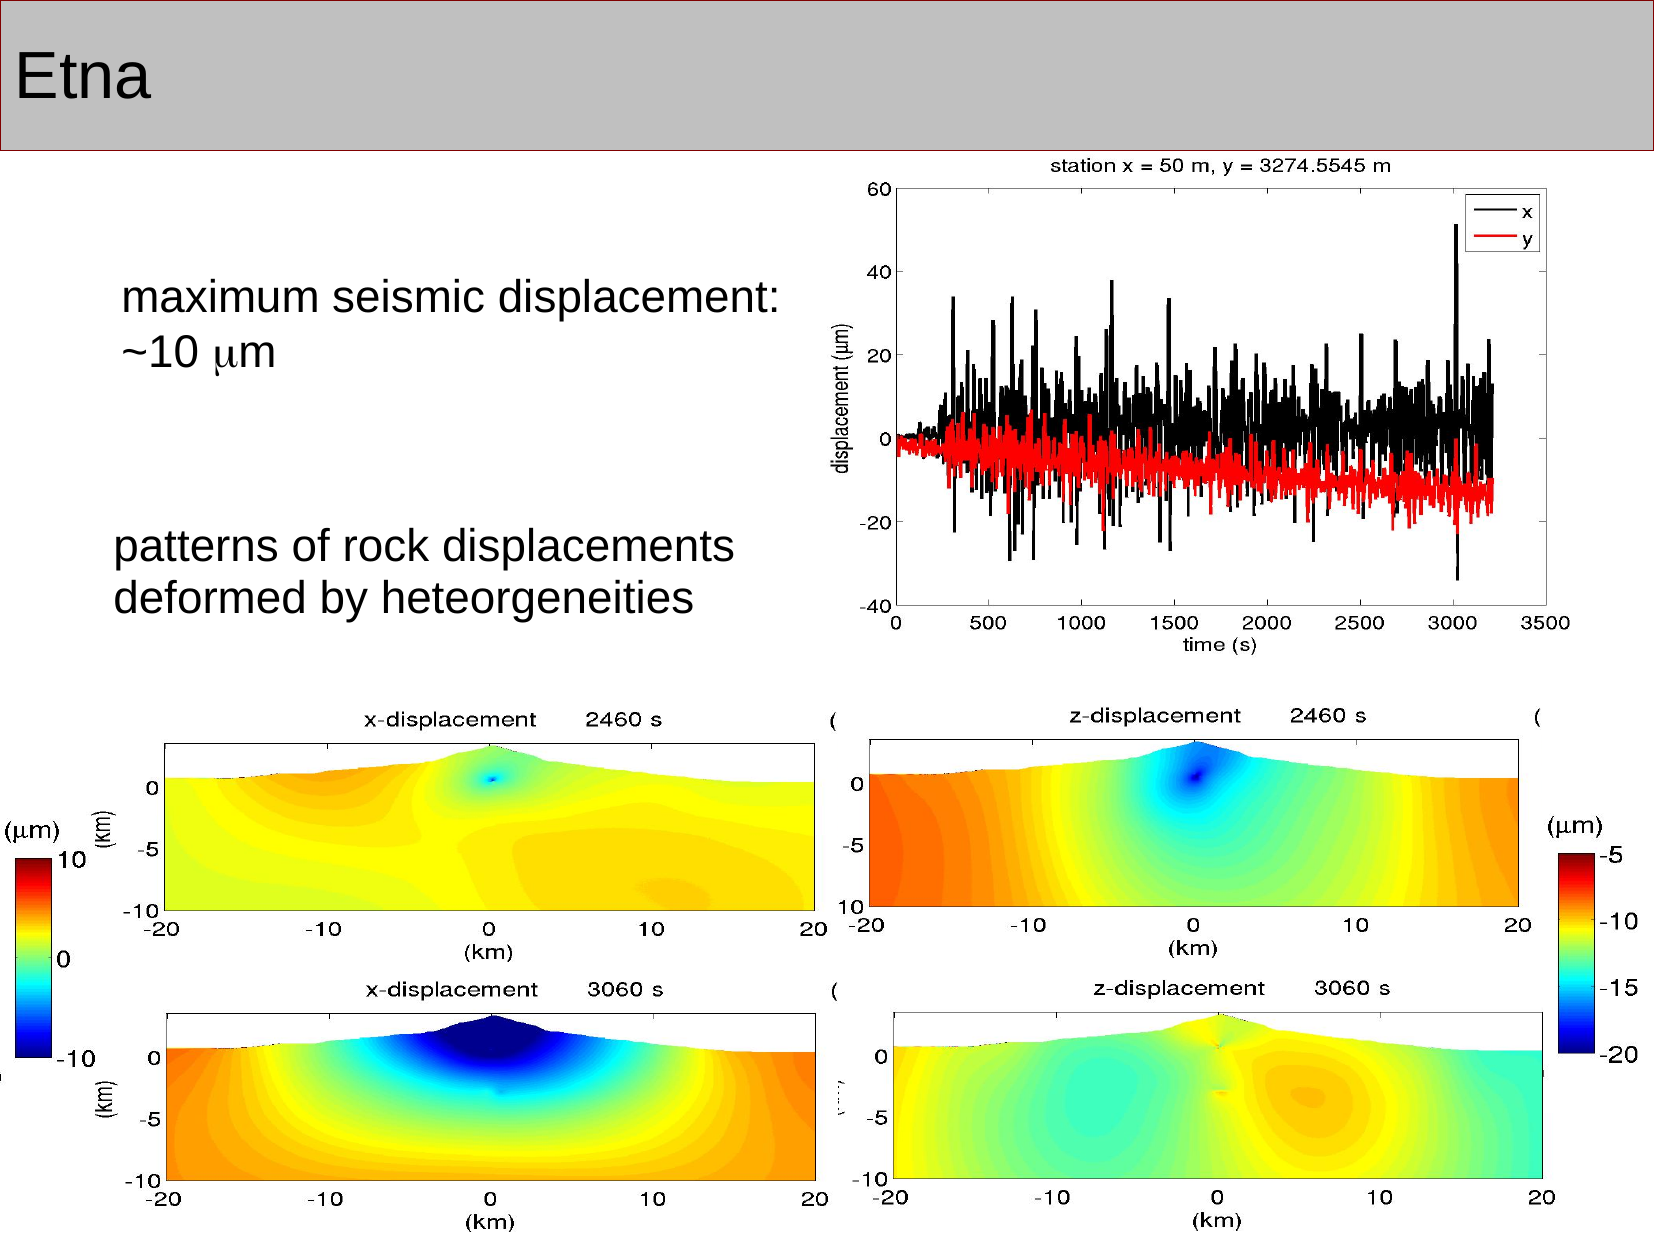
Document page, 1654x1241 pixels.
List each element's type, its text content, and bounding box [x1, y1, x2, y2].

text_box Etna [0, 0, 1654, 151]
text_box patterns of rock displacements deformed by heteorgeneities [98, 512, 751, 631]
picture [787, 151, 1625, 661]
text_box maximum seismic displacement: ~10 m [90, 256, 861, 387]
picture [0, 706, 1638, 1232]
